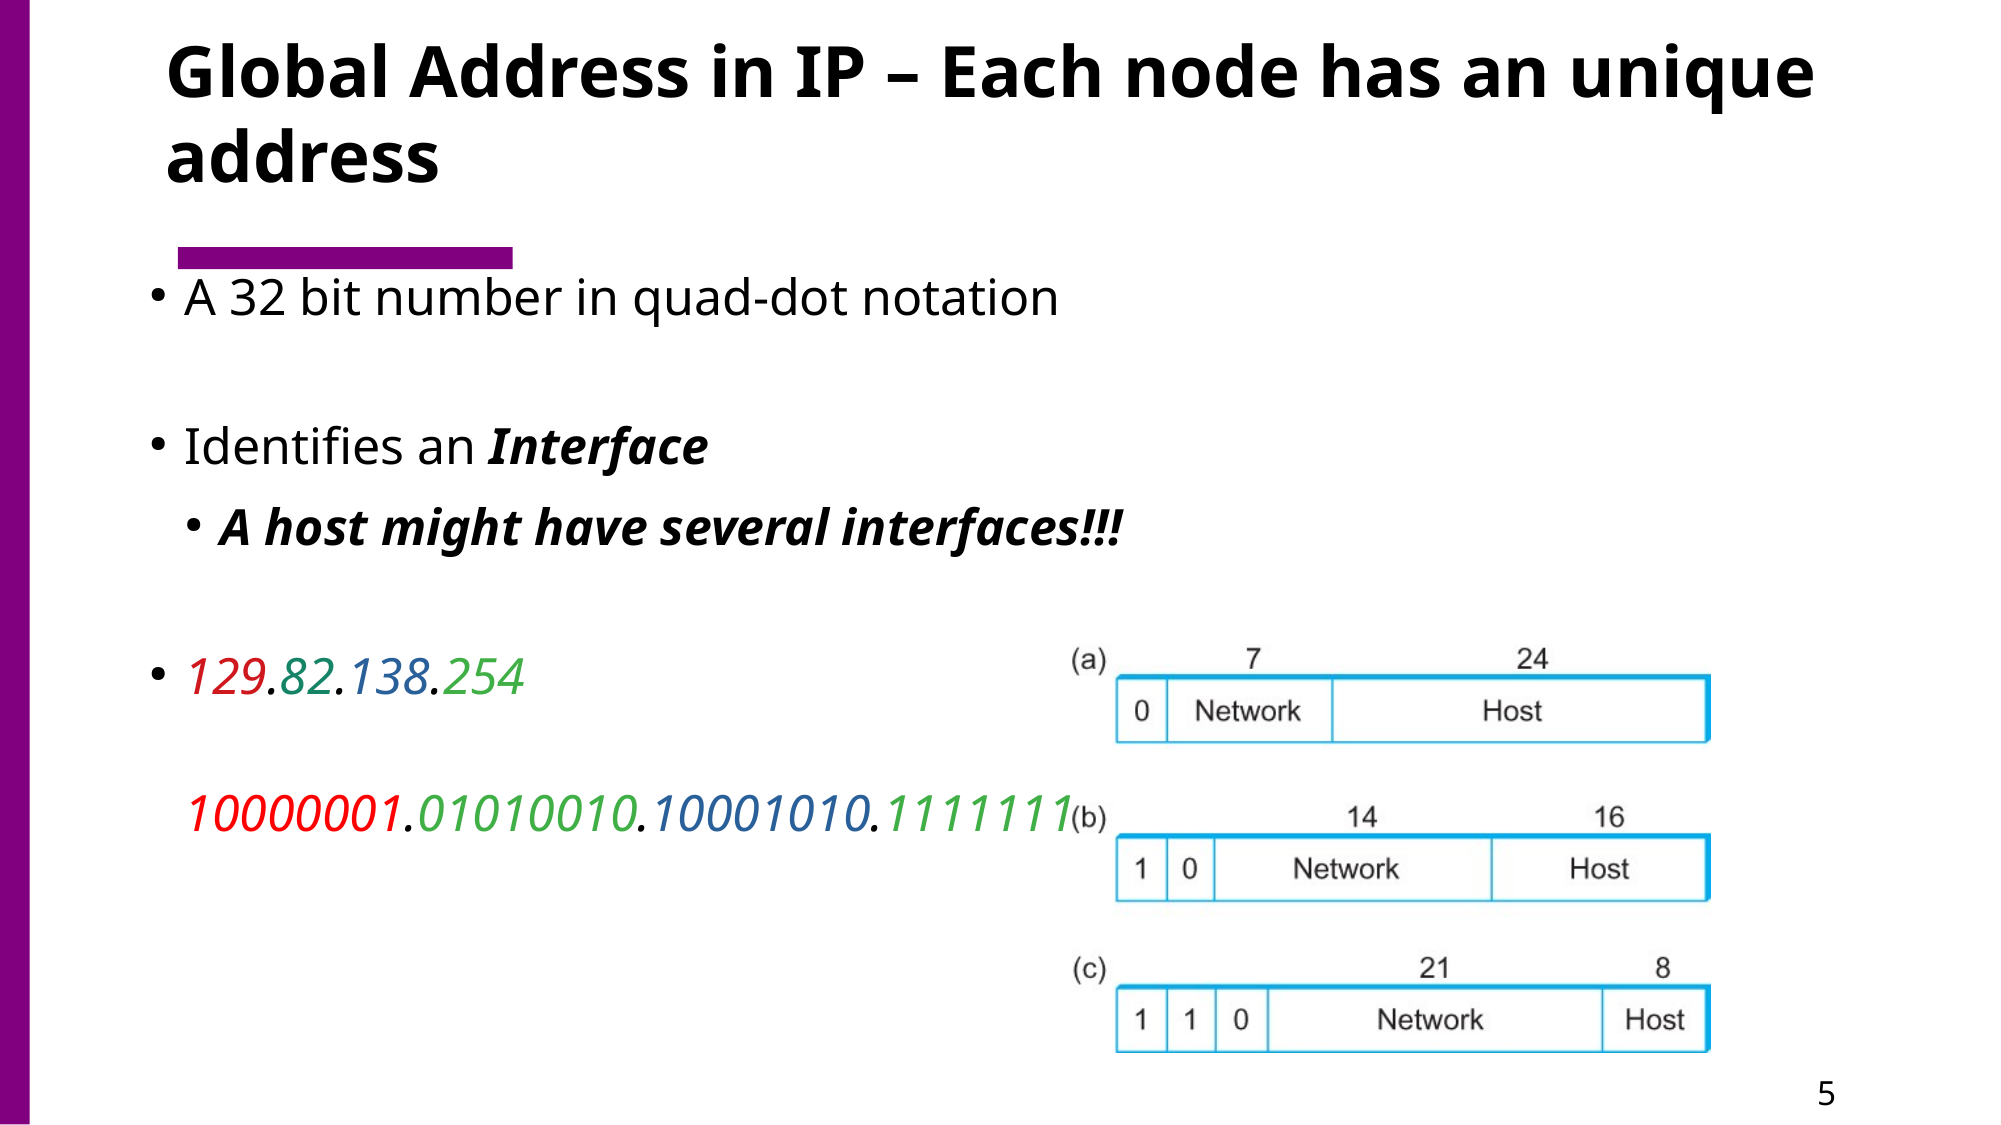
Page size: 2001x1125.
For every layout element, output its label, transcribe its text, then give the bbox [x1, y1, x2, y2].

text_box A 32 bit number in quad-dot notation Identifies an Interface A host might have several interfaces!!! 129.82.138.254 10000001.01010010.10001010.11111110 [63, 254, 1921, 1087]
text_box Global Address in IP – Each node has an unique address [151, 0, 1849, 212]
picture [1071, 644, 1711, 1053]
